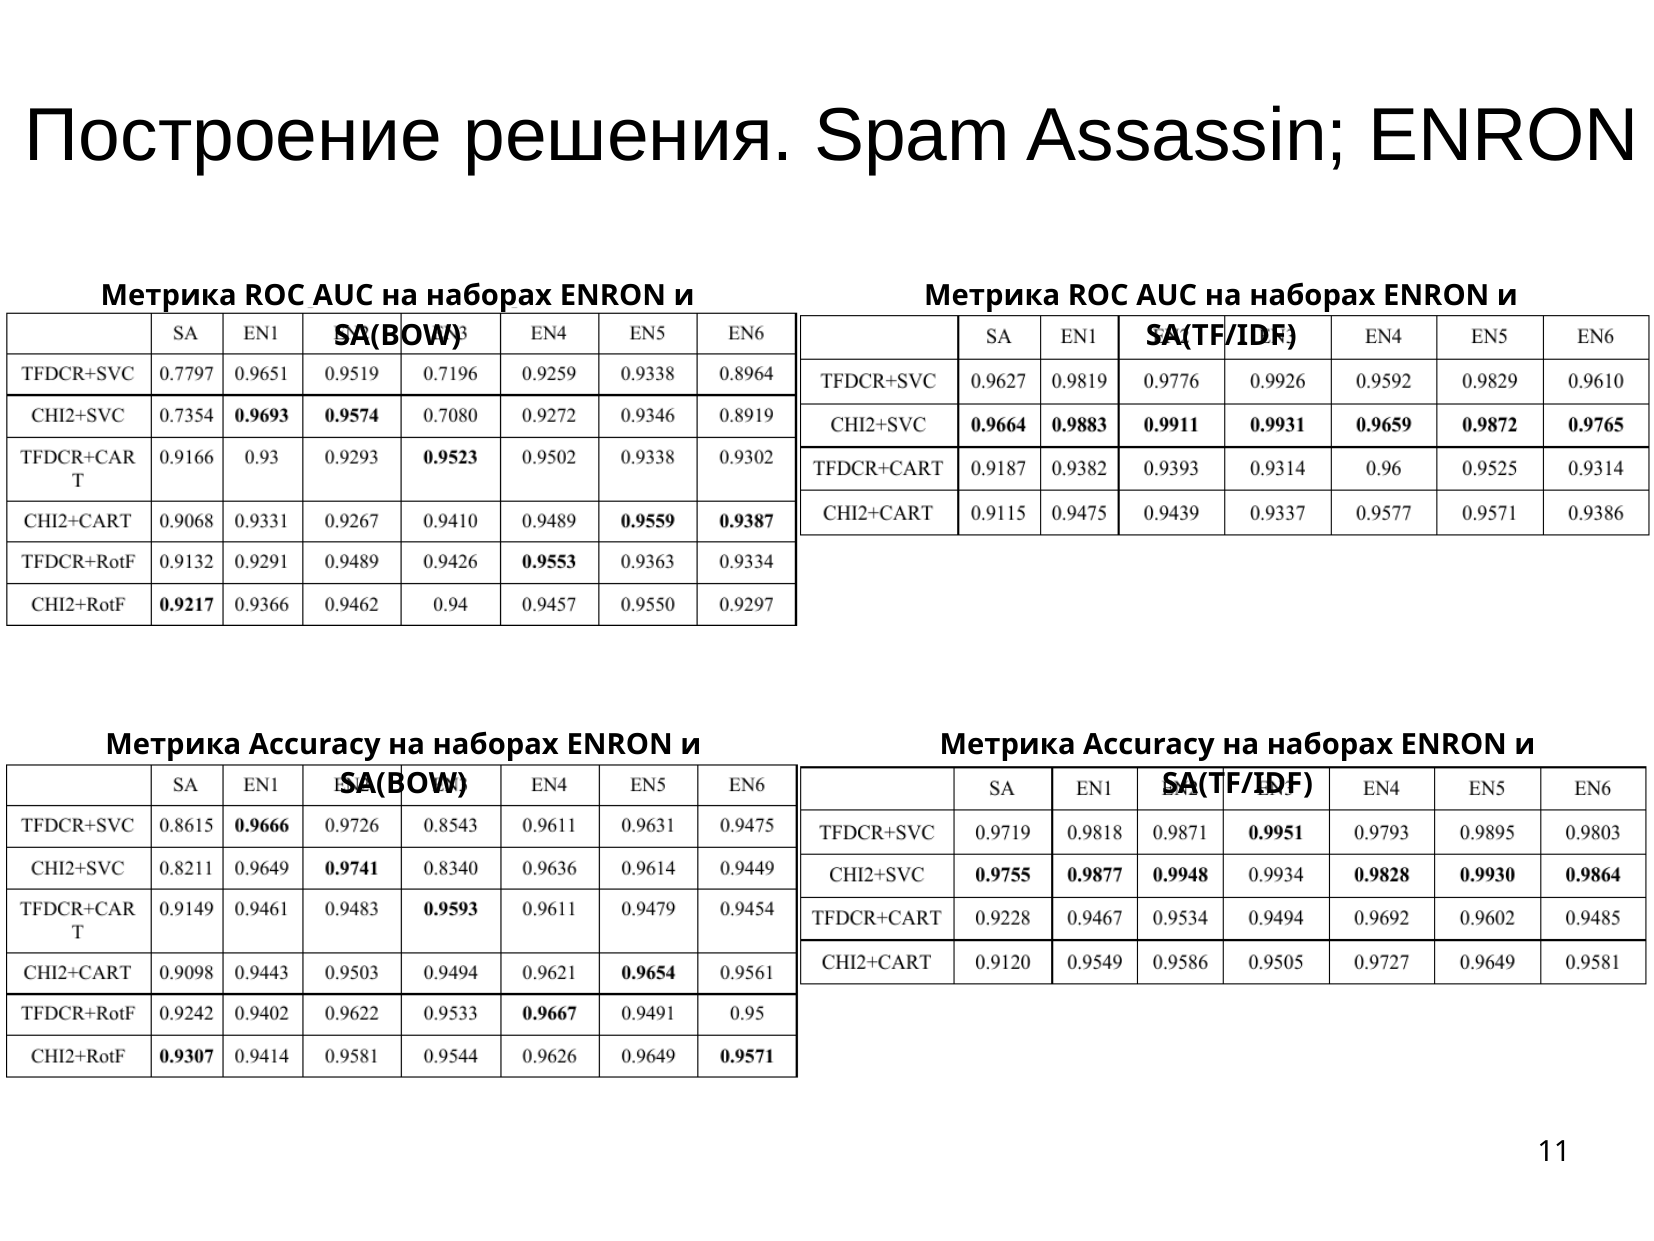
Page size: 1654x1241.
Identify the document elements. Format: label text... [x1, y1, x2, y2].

text_box Метрика Accuracy на наборах ENRON и SA(TF/IDF) [855, 715, 1621, 789]
text_box Москва, 2020 г. [1286, 1140, 1654, 1193]
text_box Метрика ROC AUC на наборах ENRON и SA(TF/IDF) [837, 266, 1606, 341]
picture [6, 761, 1654, 1080]
picture [4, 307, 1654, 626]
title Построение решения. Spam Assassin; ENRON [5, 97, 1654, 171]
text_box Метрика ROC AUC на наборах ENRON и SA(BOW) [22, 266, 773, 311]
text_box Метрика Accuracy на наборах ENRON и SA(BOW) [28, 715, 779, 760]
